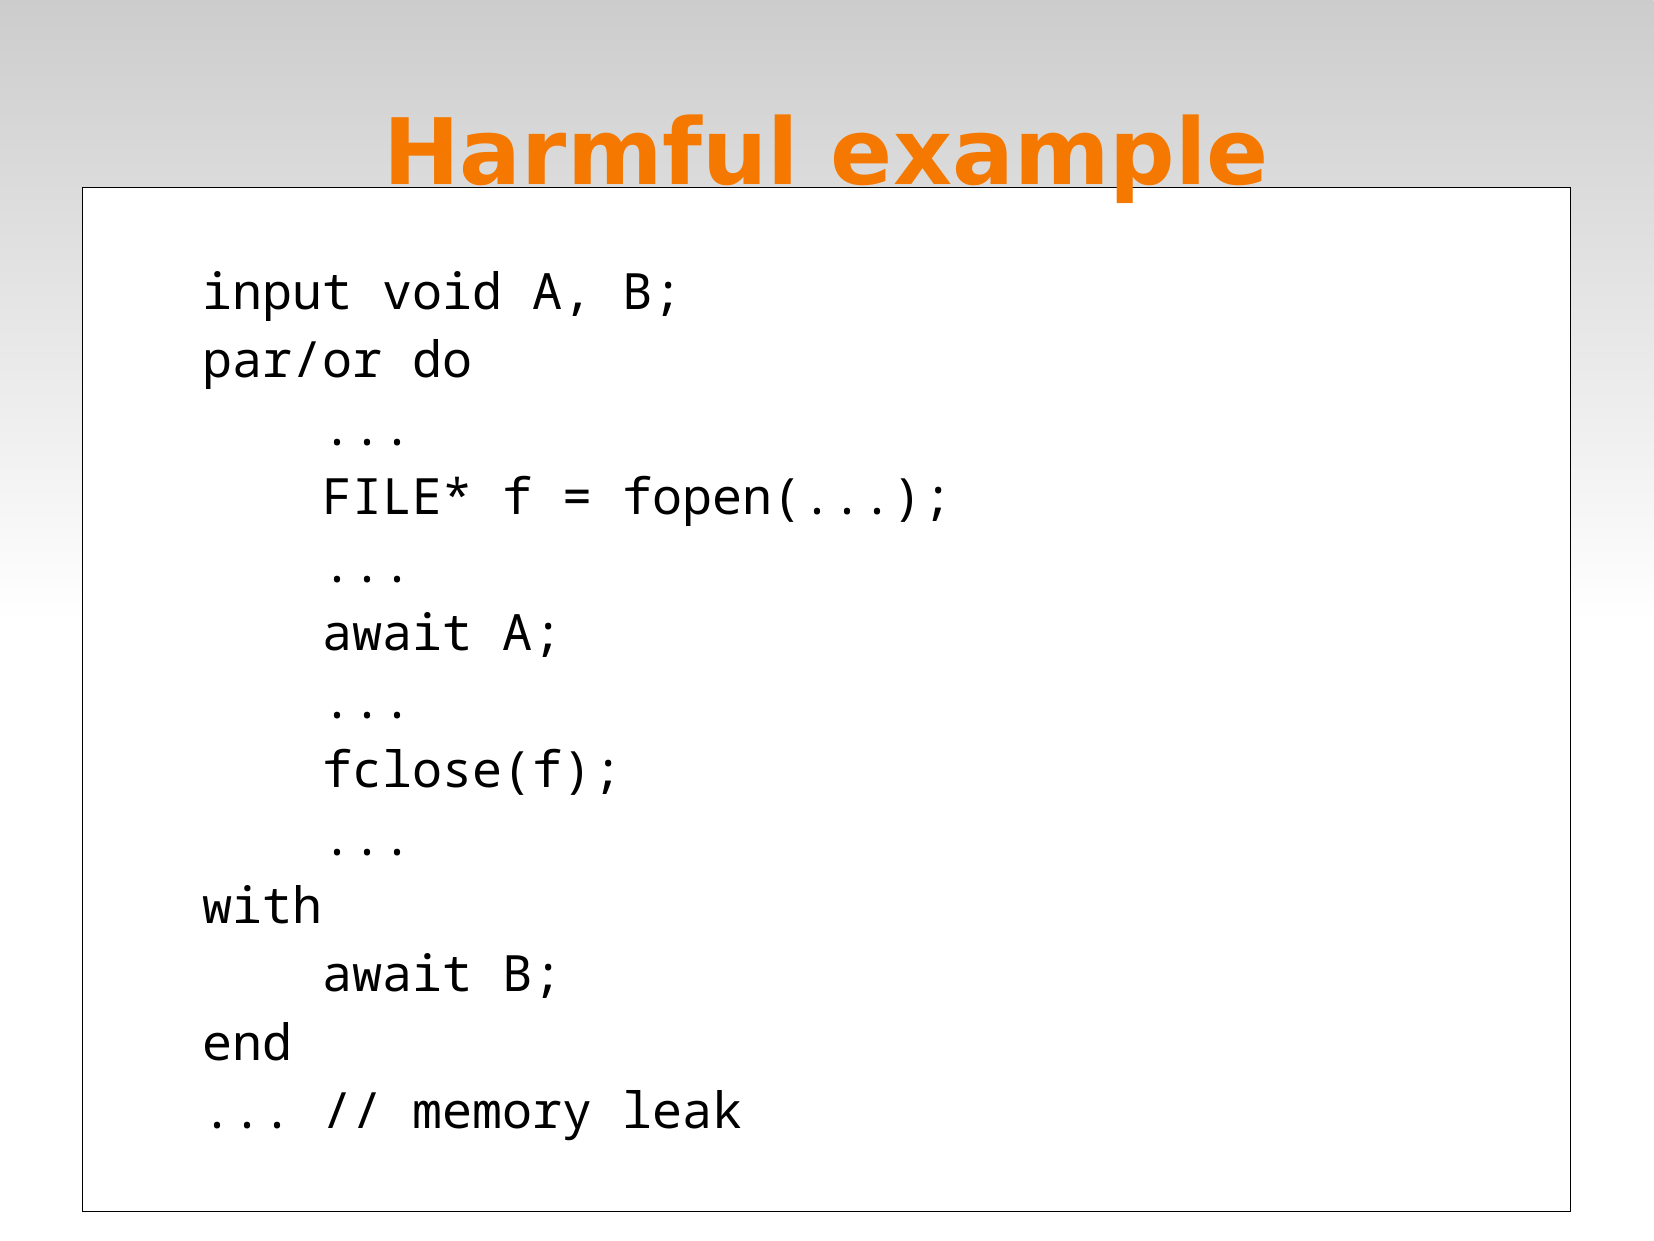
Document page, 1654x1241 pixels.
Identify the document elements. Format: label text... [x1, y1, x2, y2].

title Harmful example [82, 49, 1571, 257]
subtitle input void A, B; par/or do ... FILE* f = fopen(...); ... await A; ... fclose(f); ... with await B; end ... // memory leak [82, 264, 1571, 1135]
